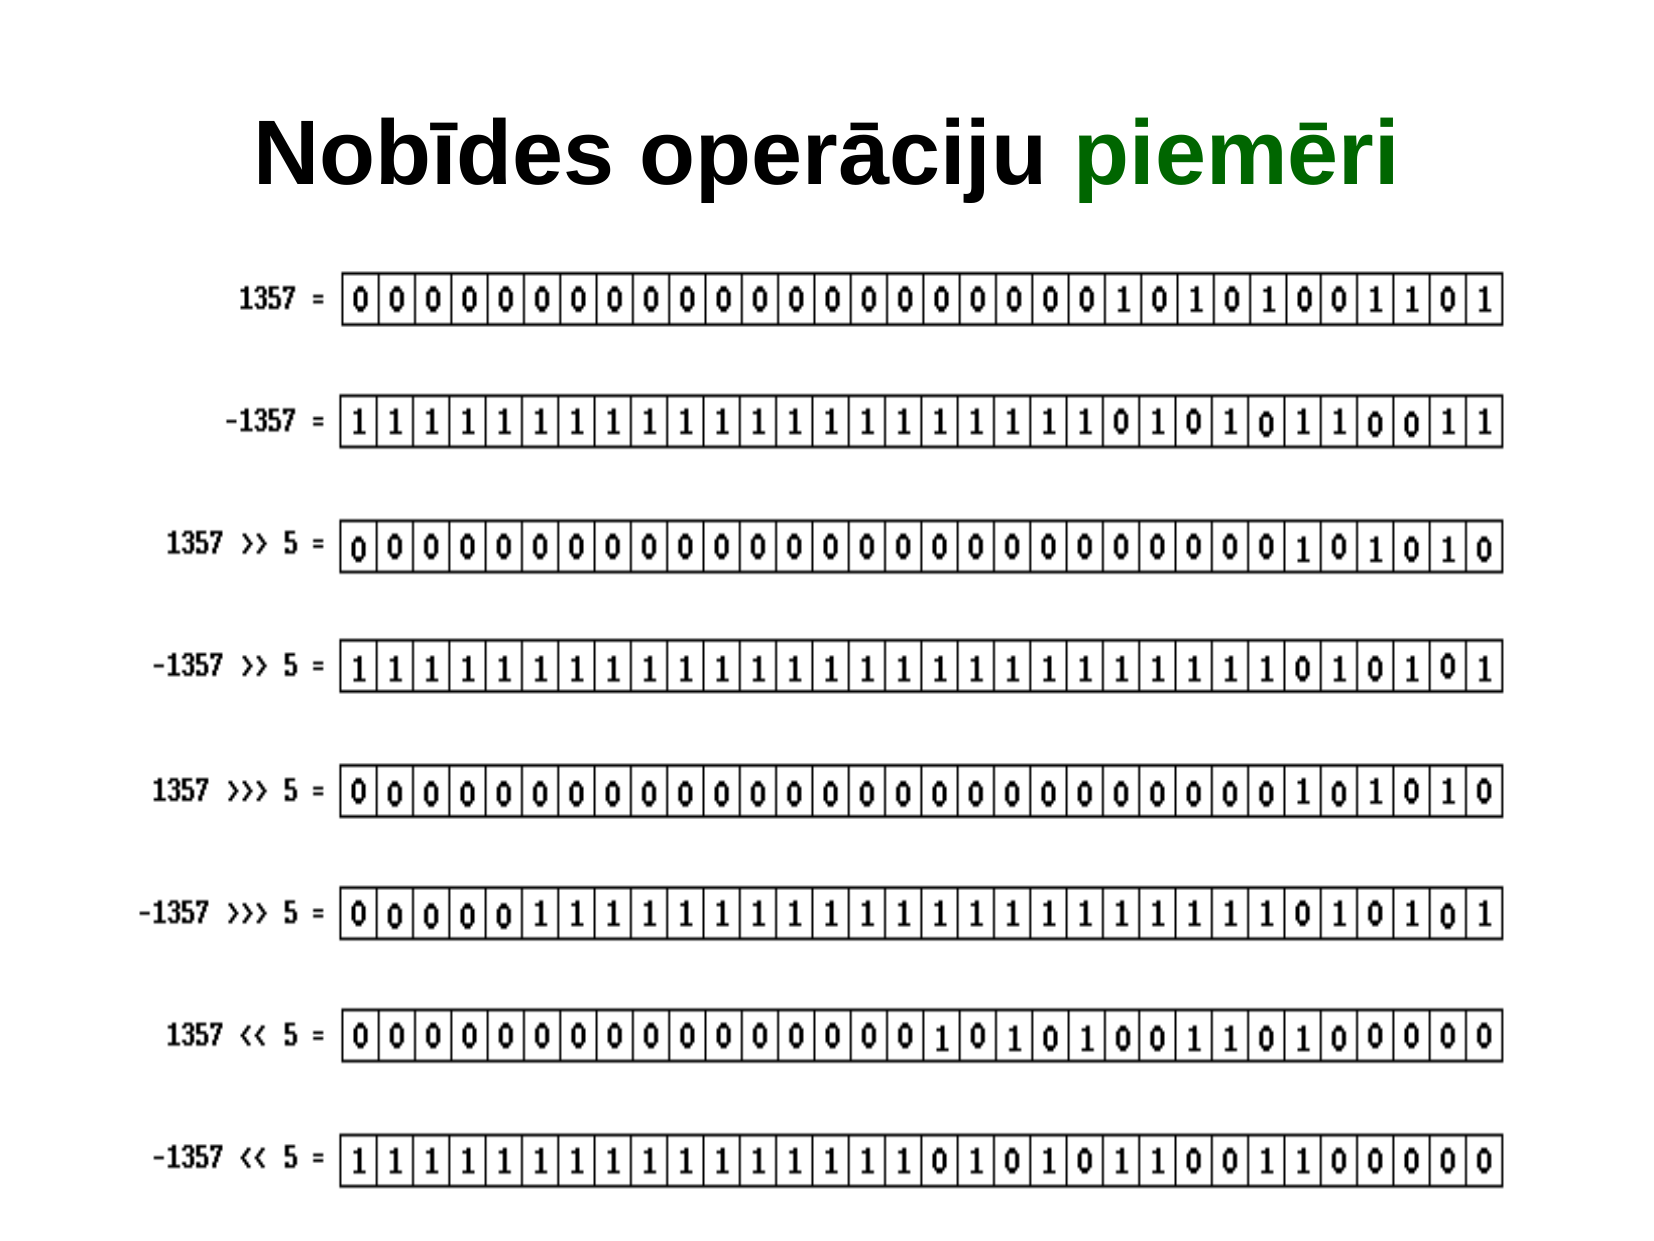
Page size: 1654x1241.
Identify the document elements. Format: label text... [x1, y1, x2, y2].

picture [118, 236, 1524, 1217]
title Nobīdes operāciju piemēri [82, 49, 1571, 257]
